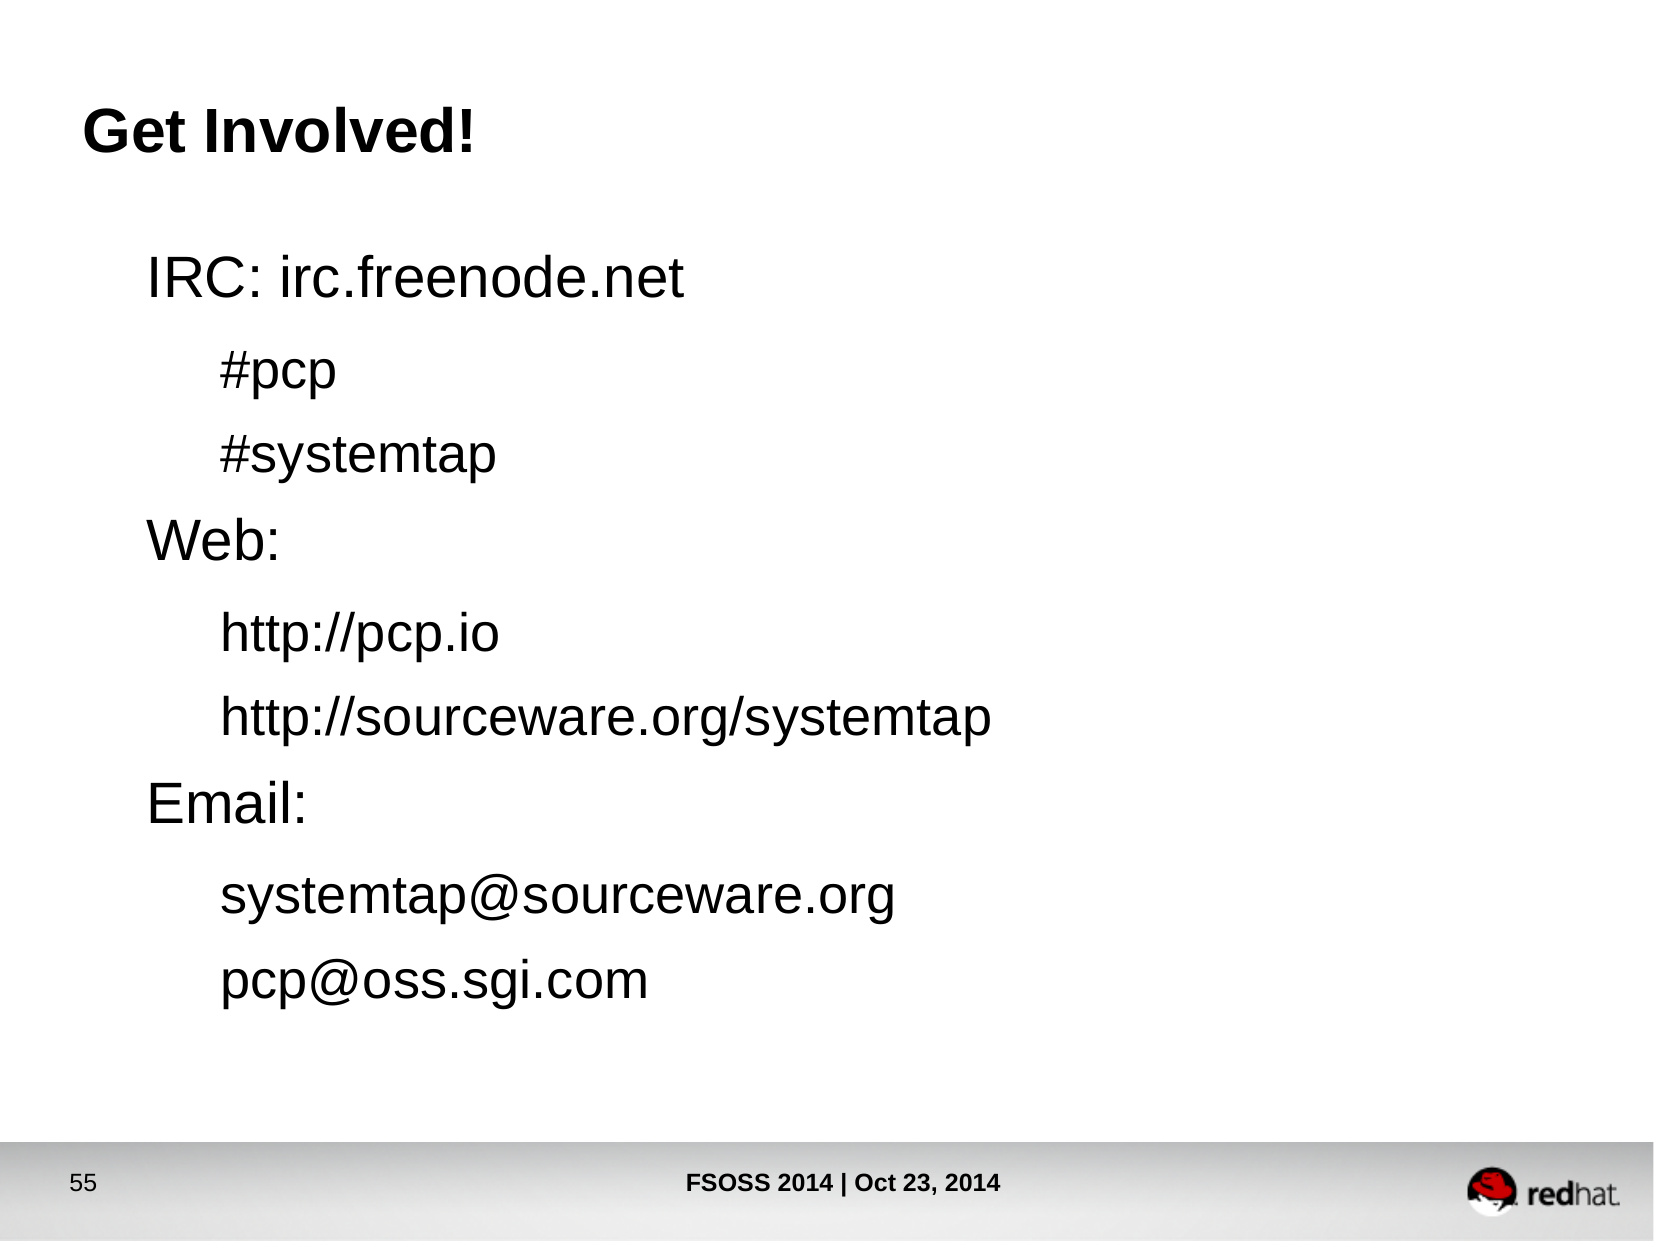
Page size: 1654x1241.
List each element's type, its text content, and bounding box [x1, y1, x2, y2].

picture [0, 1142, 1654, 1241]
title Get Involved! [82, 37, 1571, 226]
list IRC: irc.freenode.net #pcp #systemtap Web: http://pcp.io http://sourceware.org/systemtap Email: systemtap@sourceware.org pcp@oss.sgi.com [86, 244, 1576, 1039]
